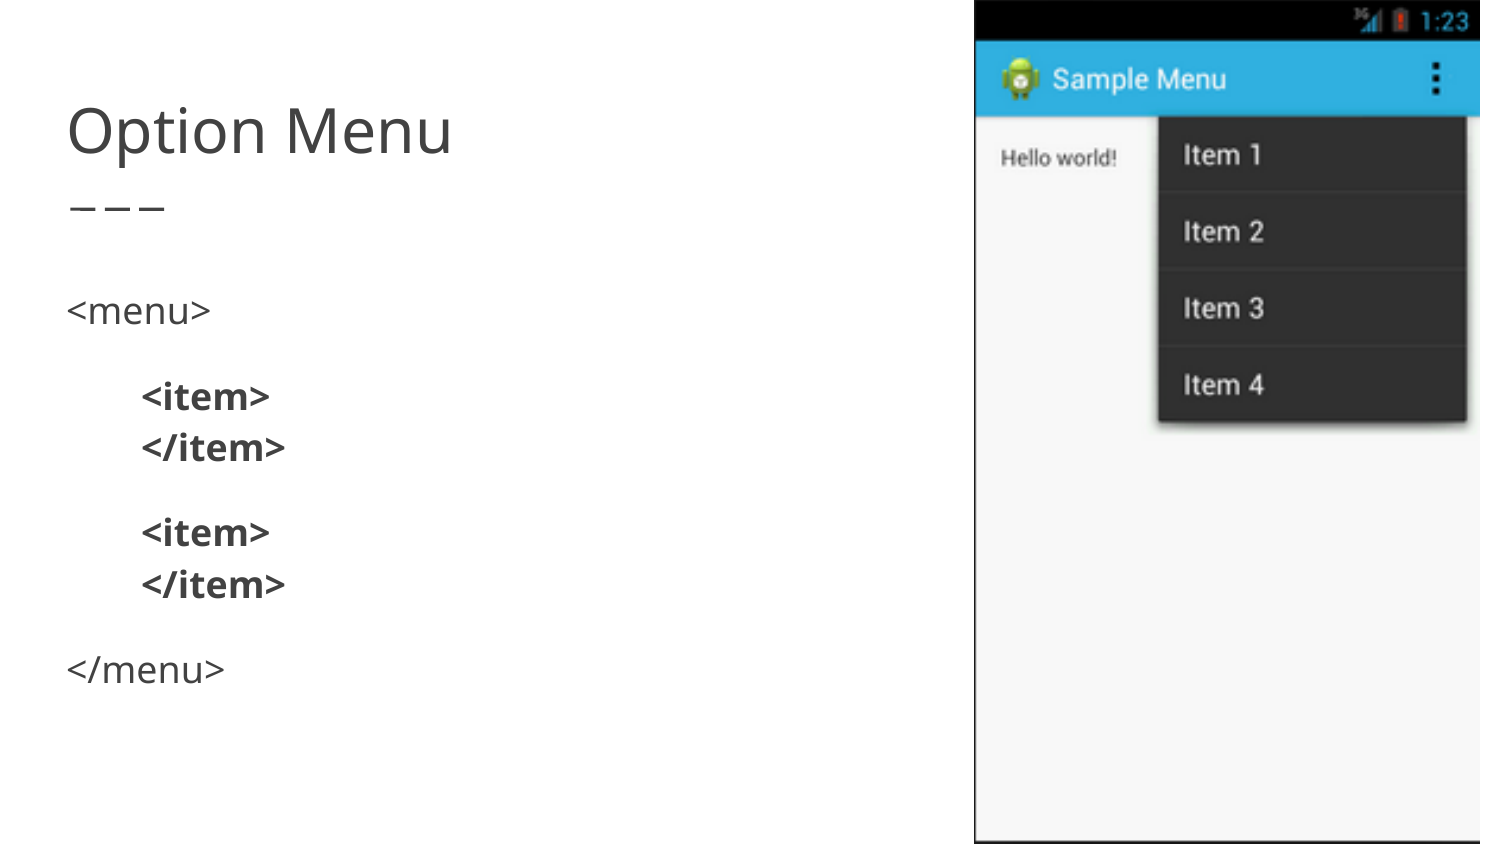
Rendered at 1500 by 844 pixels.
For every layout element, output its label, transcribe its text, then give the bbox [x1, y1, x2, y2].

picture [974, 0, 1480, 844]
title Option Menu [51, 61, 974, 182]
list <menu> <item> </item> <item> </item> </menu> [51, 187, 944, 750]
